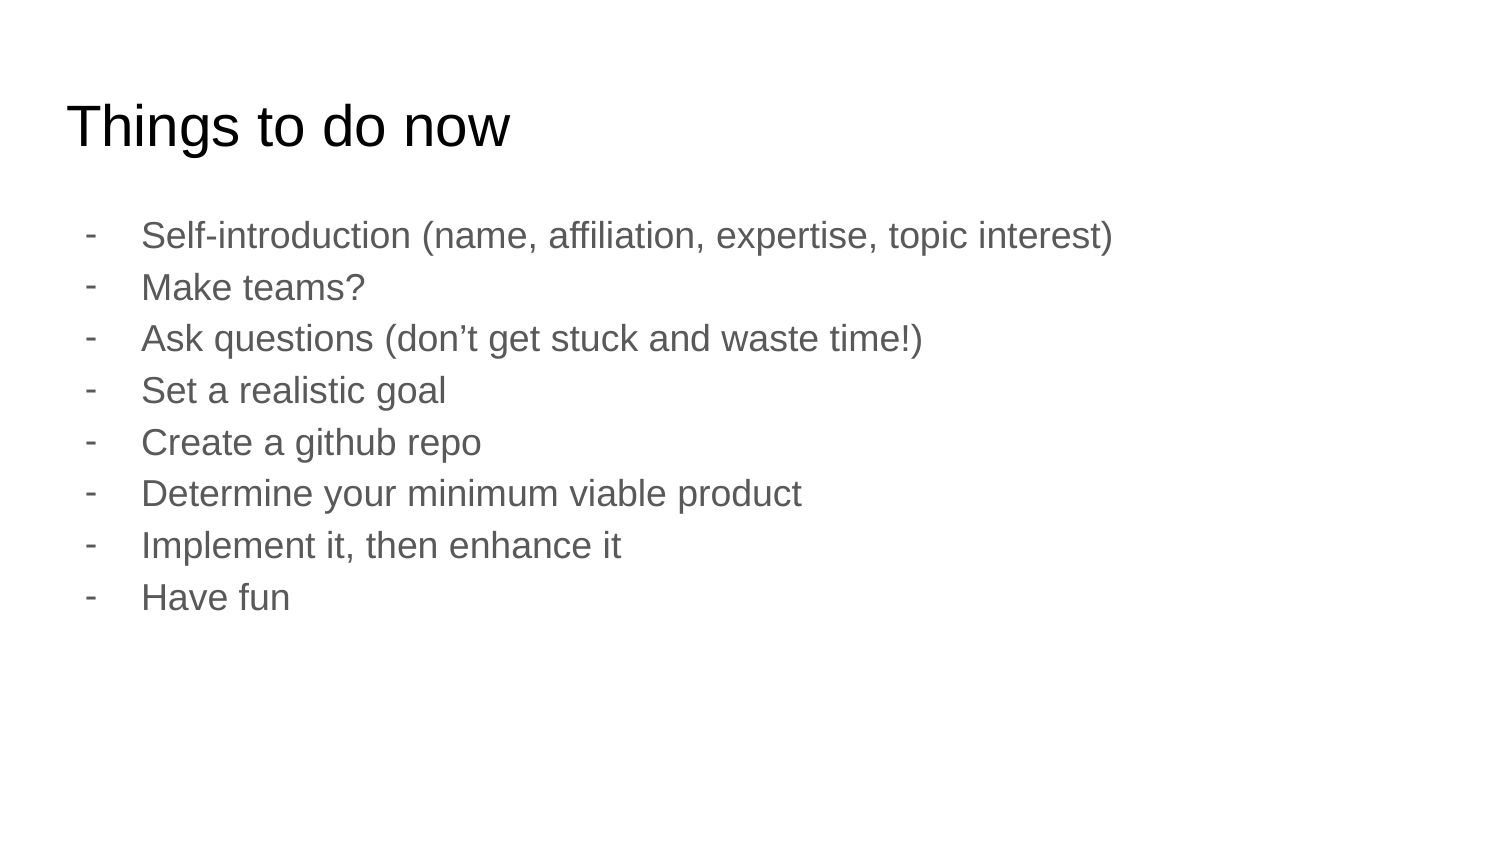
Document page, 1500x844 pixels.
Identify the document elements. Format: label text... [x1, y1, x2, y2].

list Self-introduction (name, affiliation, expertise, topic interest) Make teams? Ask questions (don’t get stuck and waste time!) Set a realistic goal Create a github repo Determine your minimum viable product Implement it, then enhance it Have fun [51, 189, 1449, 750]
title Things to do now [51, 72, 1449, 167]
